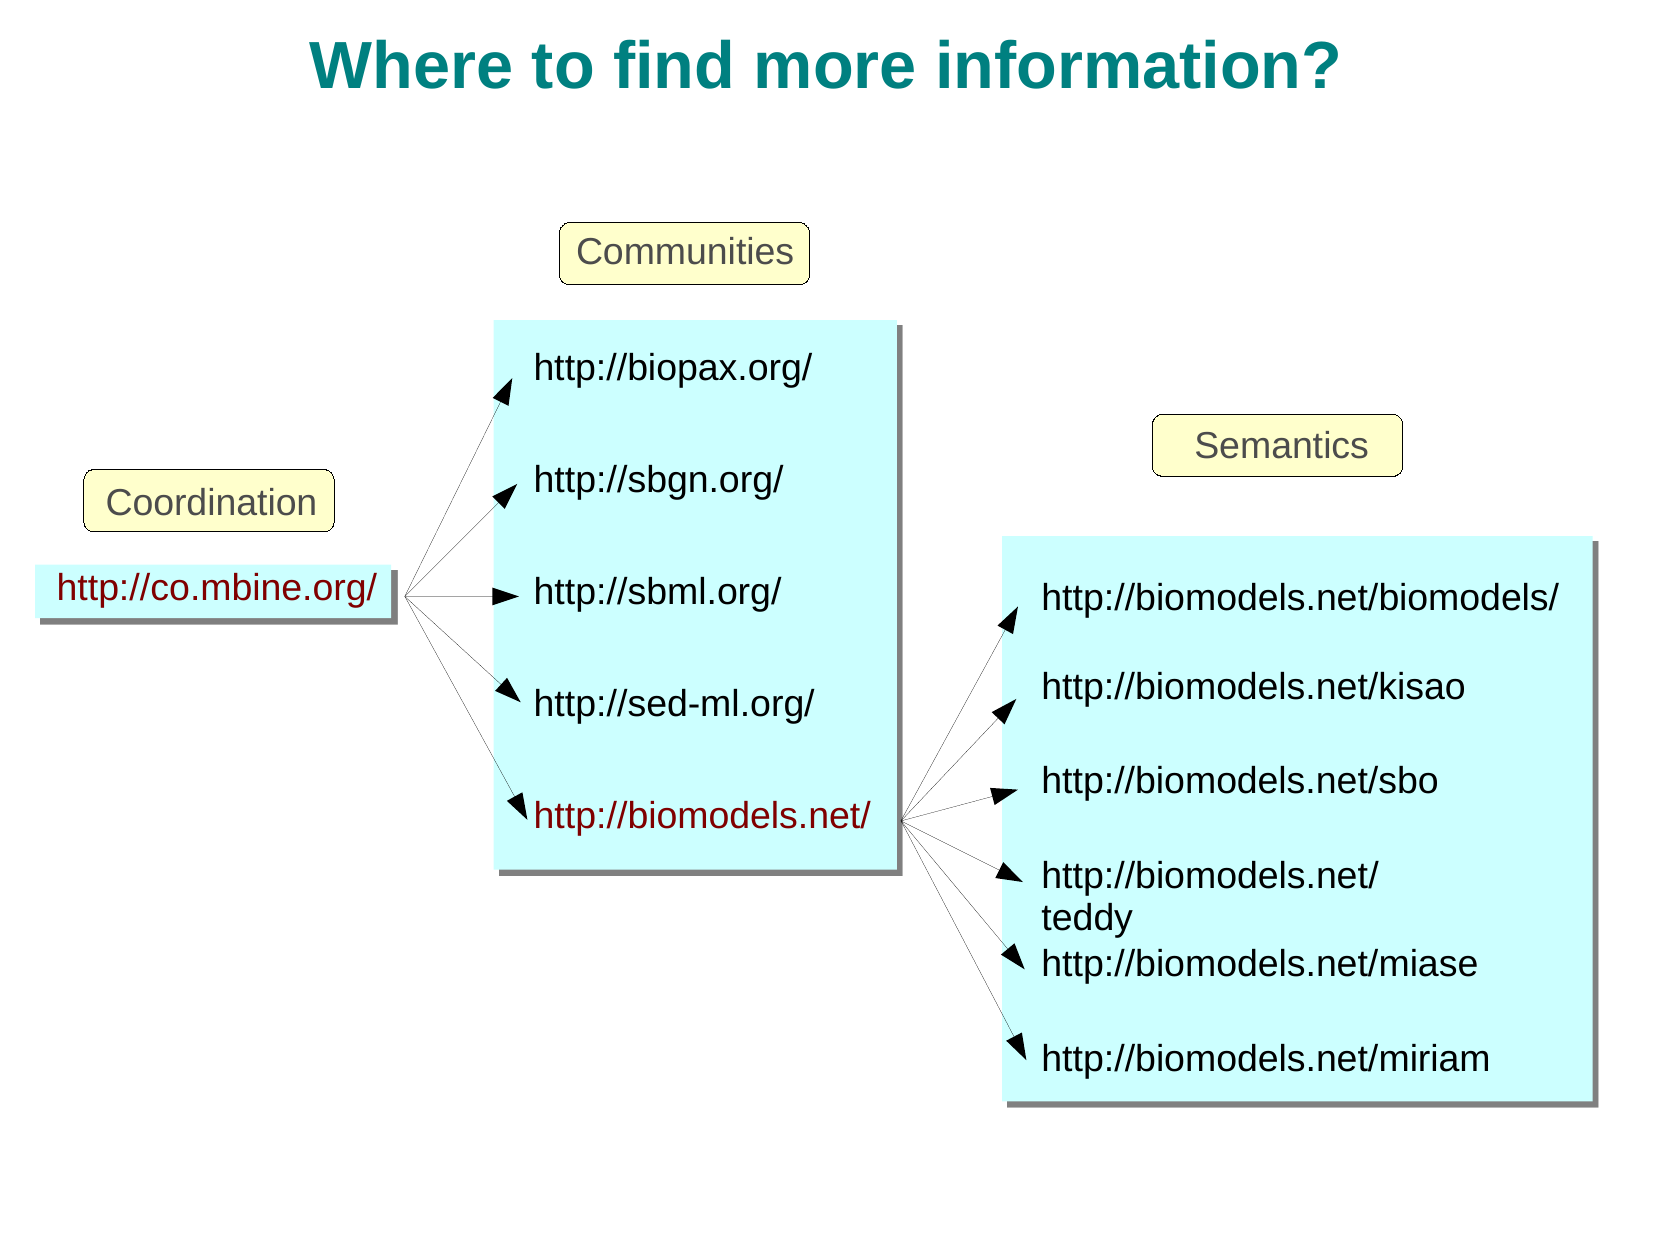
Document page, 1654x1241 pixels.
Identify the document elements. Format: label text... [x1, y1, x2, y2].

text_box http://co.mbine.org/ [41, 559, 393, 617]
text_box [35, 564, 392, 619]
text_box http://biomodels.net/miriam [1026, 1029, 1506, 1087]
text_box http://sbml.org/ [518, 563, 797, 620]
text_box [561, 281, 808, 285]
text_box http://biopax.org/ [518, 338, 828, 396]
text_box [493, 399, 499, 414]
text_box Communities [561, 223, 810, 281]
text_box [83, 469, 332, 532]
text_box http://biomodels.net/sbo [1026, 752, 1454, 809]
text_box Coordination [90, 473, 333, 531]
text_box Semantics [1179, 416, 1384, 474]
text_box http://biomodels.net/teddy [1026, 846, 1485, 904]
text_box http://biomodels.net/kisao [1026, 657, 1481, 715]
title Where to find more information? [82, 2, 1571, 129]
text_box http://biomodels.net/miase [1026, 935, 1494, 993]
text_box http://biomodels.net/biomodels/ [1026, 569, 1575, 626]
text_box [1002, 536, 1593, 1102]
text_box [493, 320, 897, 870]
text_box http://biomodels.net/ [519, 787, 886, 845]
text_box http://sed-ml.org/ [518, 675, 830, 733]
text_box http://sbgn.org/ [518, 450, 799, 508]
text_box [1152, 414, 1403, 477]
